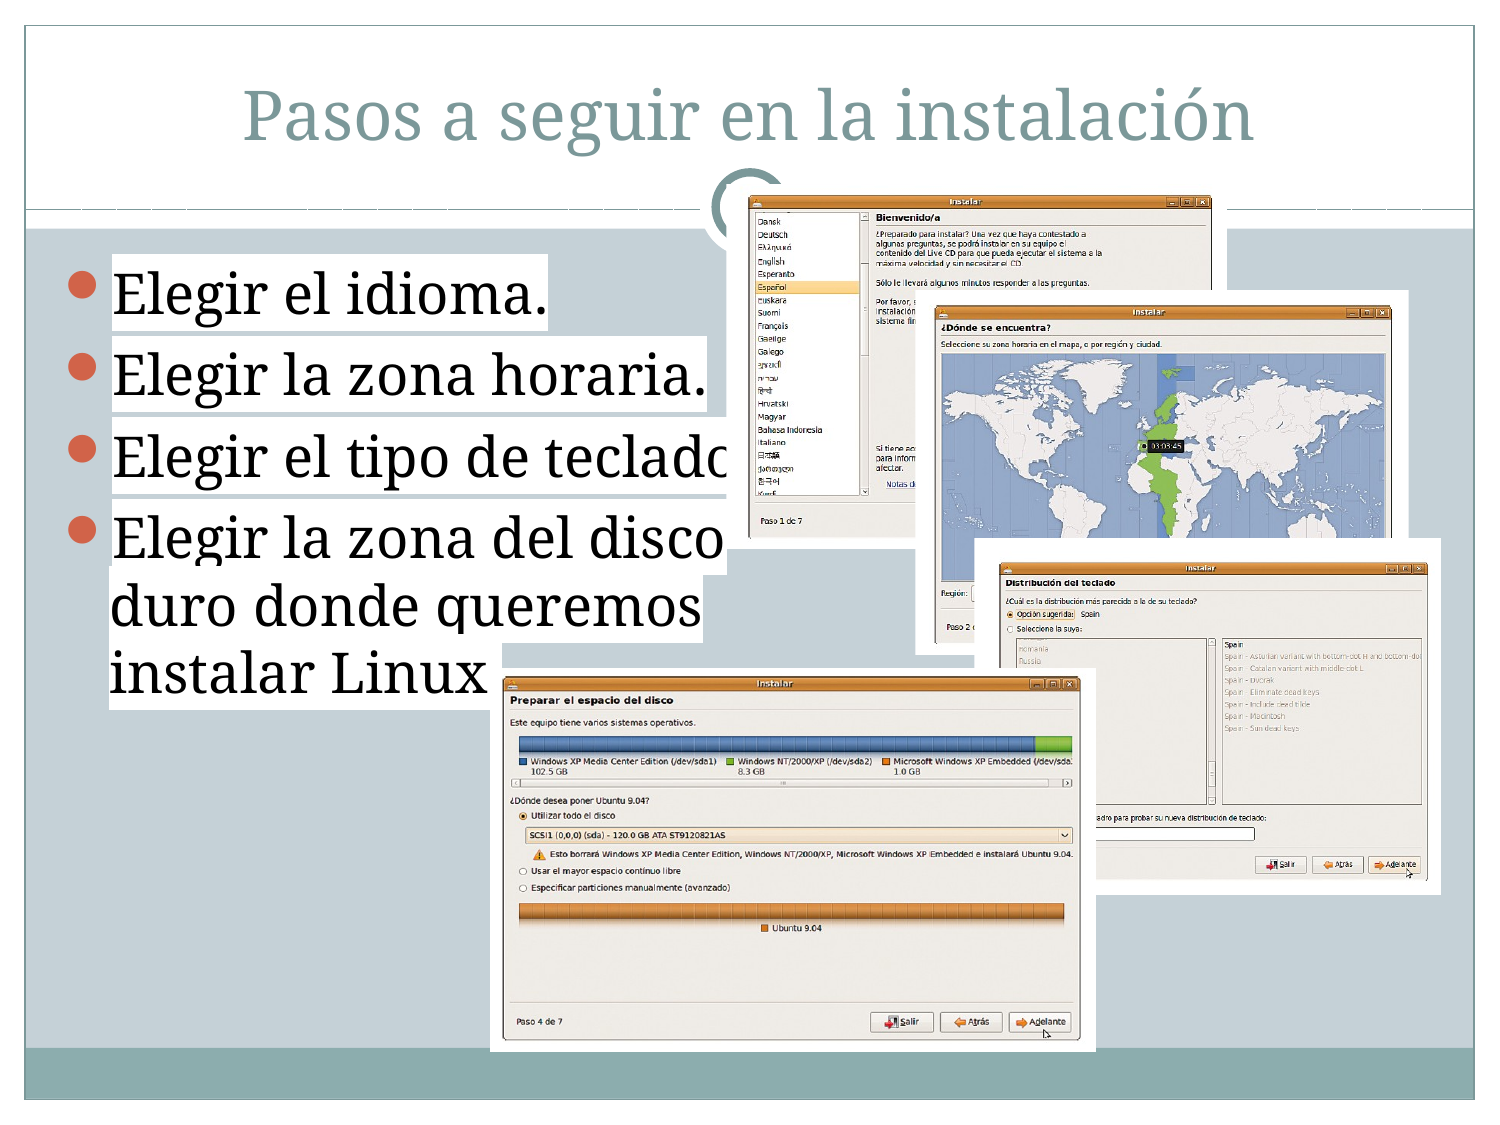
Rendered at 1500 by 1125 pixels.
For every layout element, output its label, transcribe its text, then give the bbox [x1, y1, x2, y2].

picture [490, 184, 1441, 1052]
title Pasos a seguir en la instalación [49, 37, 1450, 162]
list Elegir el idioma. Elegir la zona horaria. Elegir el tipo de teclado. Elegir la zona del disco duro donde queremos instalar Linux. [49, 250, 821, 1001]
